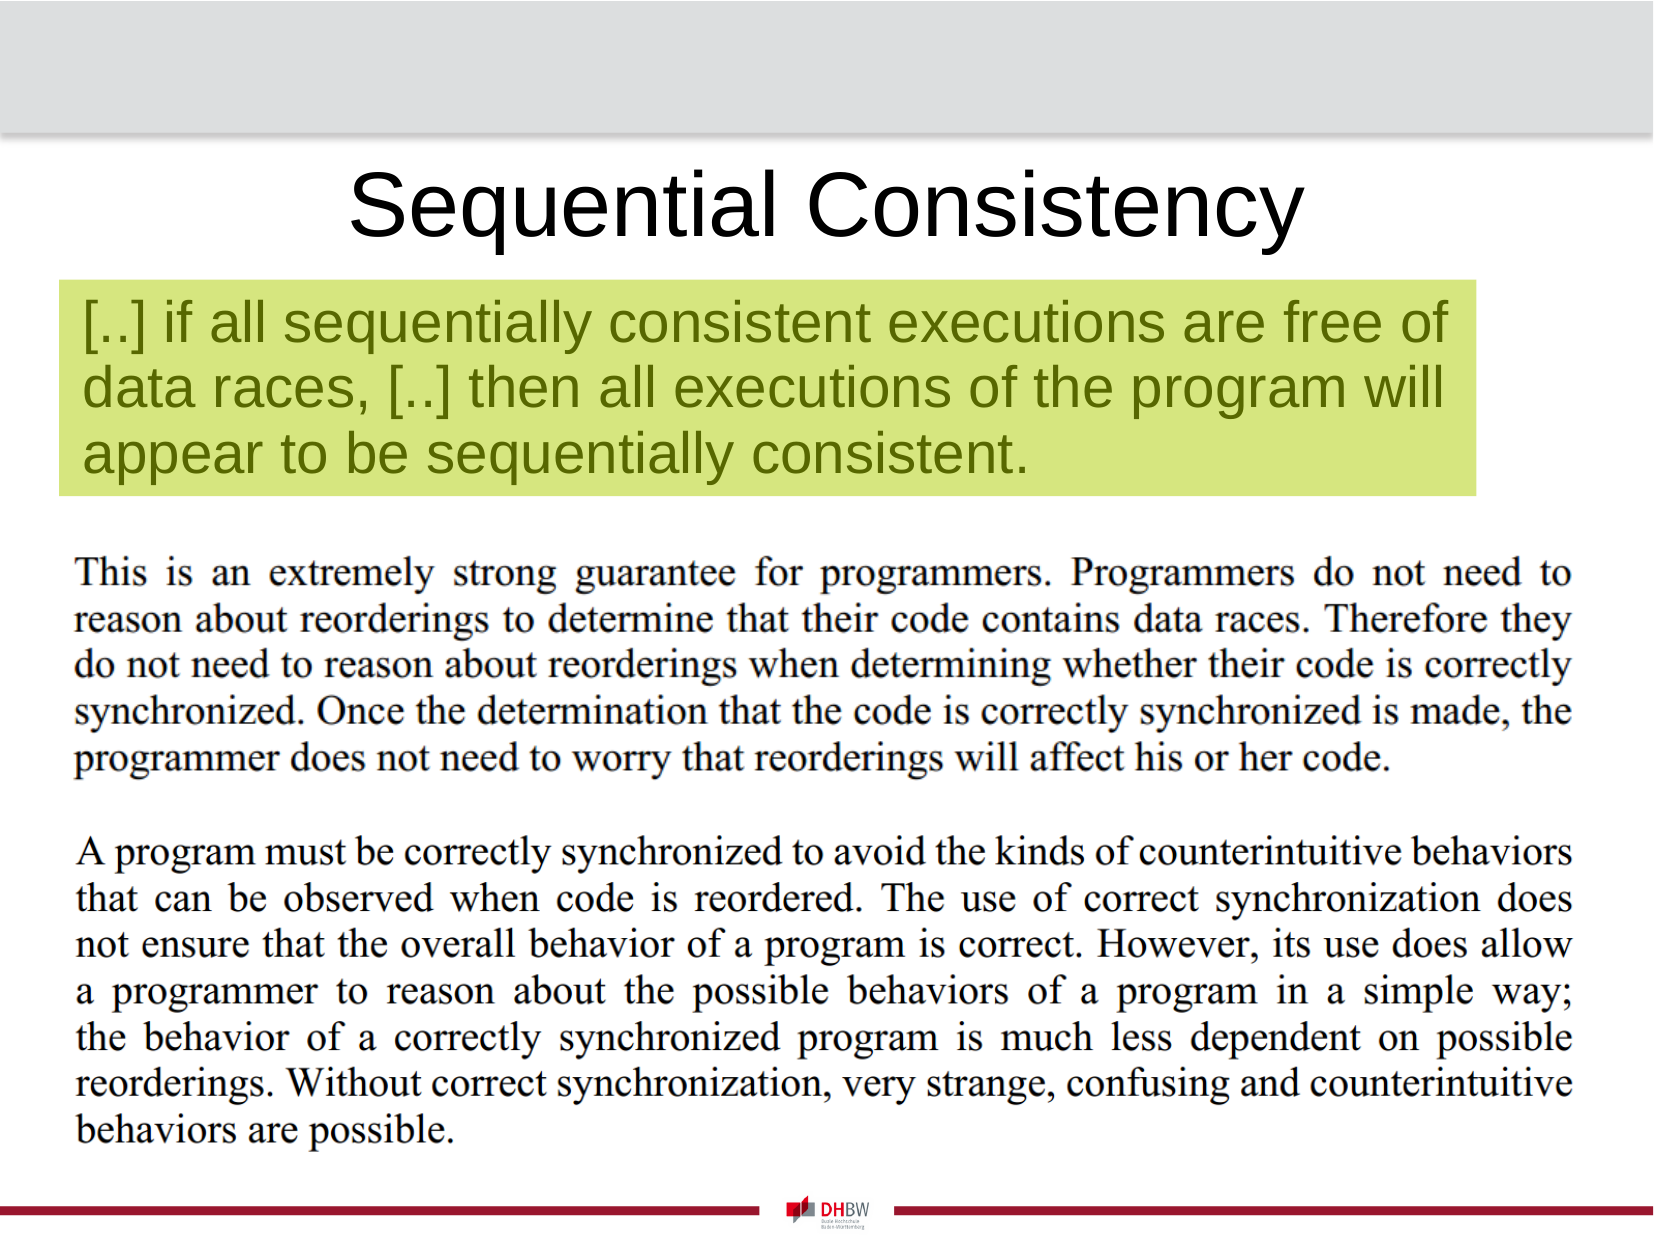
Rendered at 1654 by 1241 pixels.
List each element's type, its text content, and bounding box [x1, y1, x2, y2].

title Sequential Consistency [82, 49, 1571, 257]
text_box [59, 279, 1477, 497]
picture [0, 1, 1654, 1237]
list [..] if all sequentially consistent executions are free of data races, [..] then all executions of the program will appear to be sequentially consistent. [82, 290, 1571, 826]
